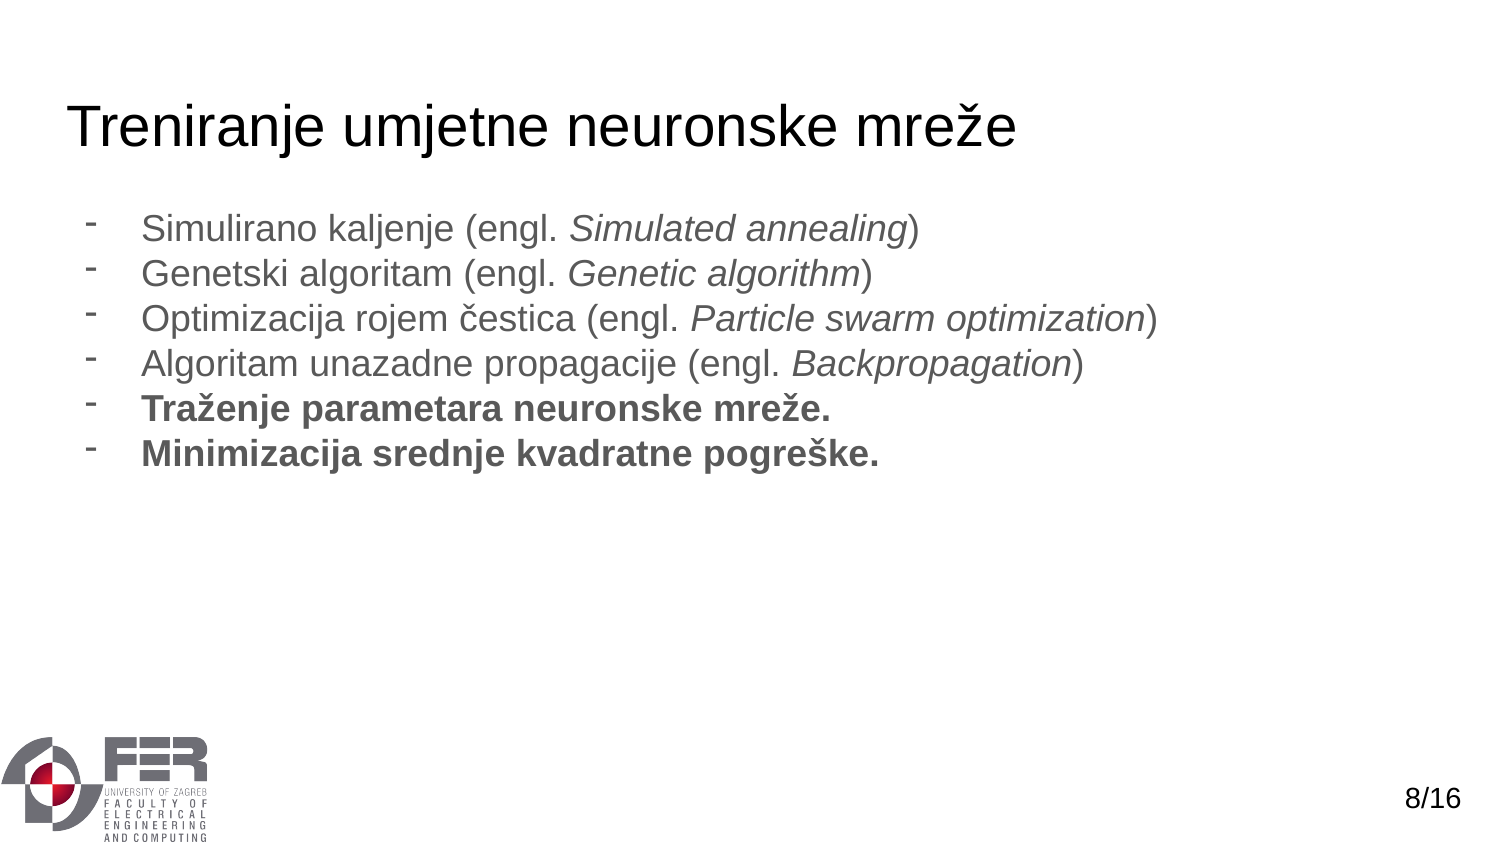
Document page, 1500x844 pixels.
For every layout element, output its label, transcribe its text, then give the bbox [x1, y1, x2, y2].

slide_number <number>/16 [1389, 764, 1480, 830]
picture [0, 736, 208, 844]
title Treniranje umjetne neuronske mreže [51, 72, 1449, 167]
list Simulirano kaljenje (engl. Simulated annealing) Genetski algoritam (engl. Genetic algorithm) Optimizacija rojem čestica (engl. Particle swarm optimization) Algoritam unazadne propagacije (engl. Backpropagation) Traženje parametara neuronske mreže. Minimizacija srednje kvadratne pogreške. [51, 189, 1449, 615]
